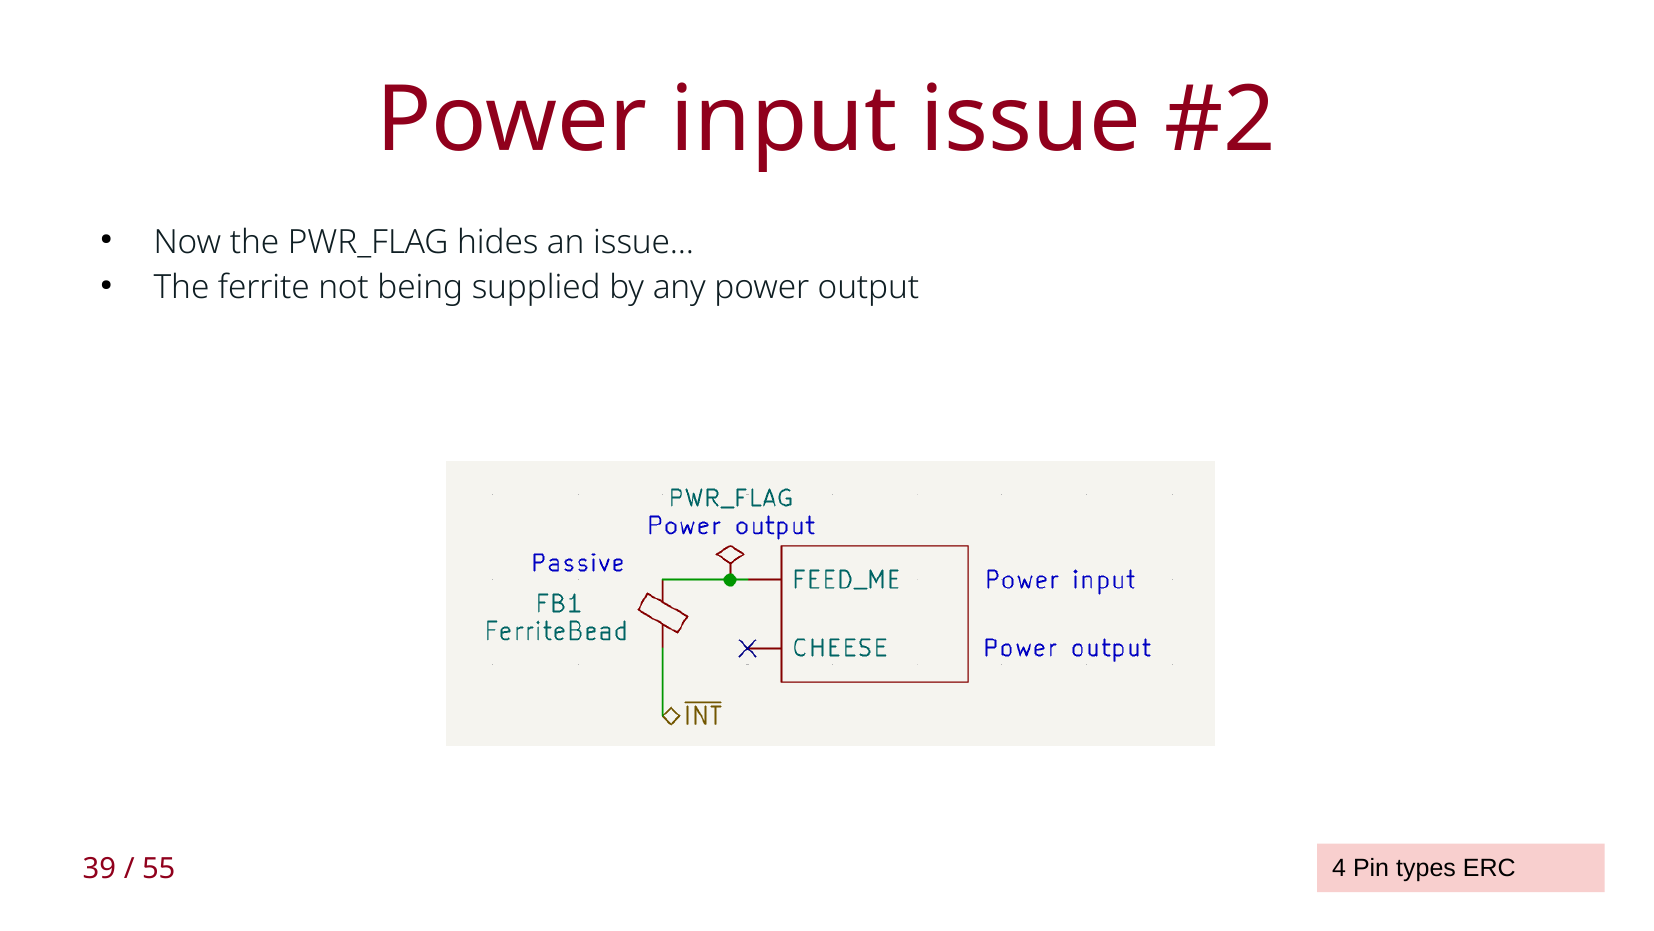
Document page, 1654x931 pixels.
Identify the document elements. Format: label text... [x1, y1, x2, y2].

list Now the PWR_FLAG hides an issue... The ferrite not being supplied by any power output [82, 217, 1571, 758]
picture [446, 461, 1215, 746]
text_box 4 Pin types ERC [1317, 843, 1605, 893]
title Power input issue #2 [82, 37, 1571, 193]
